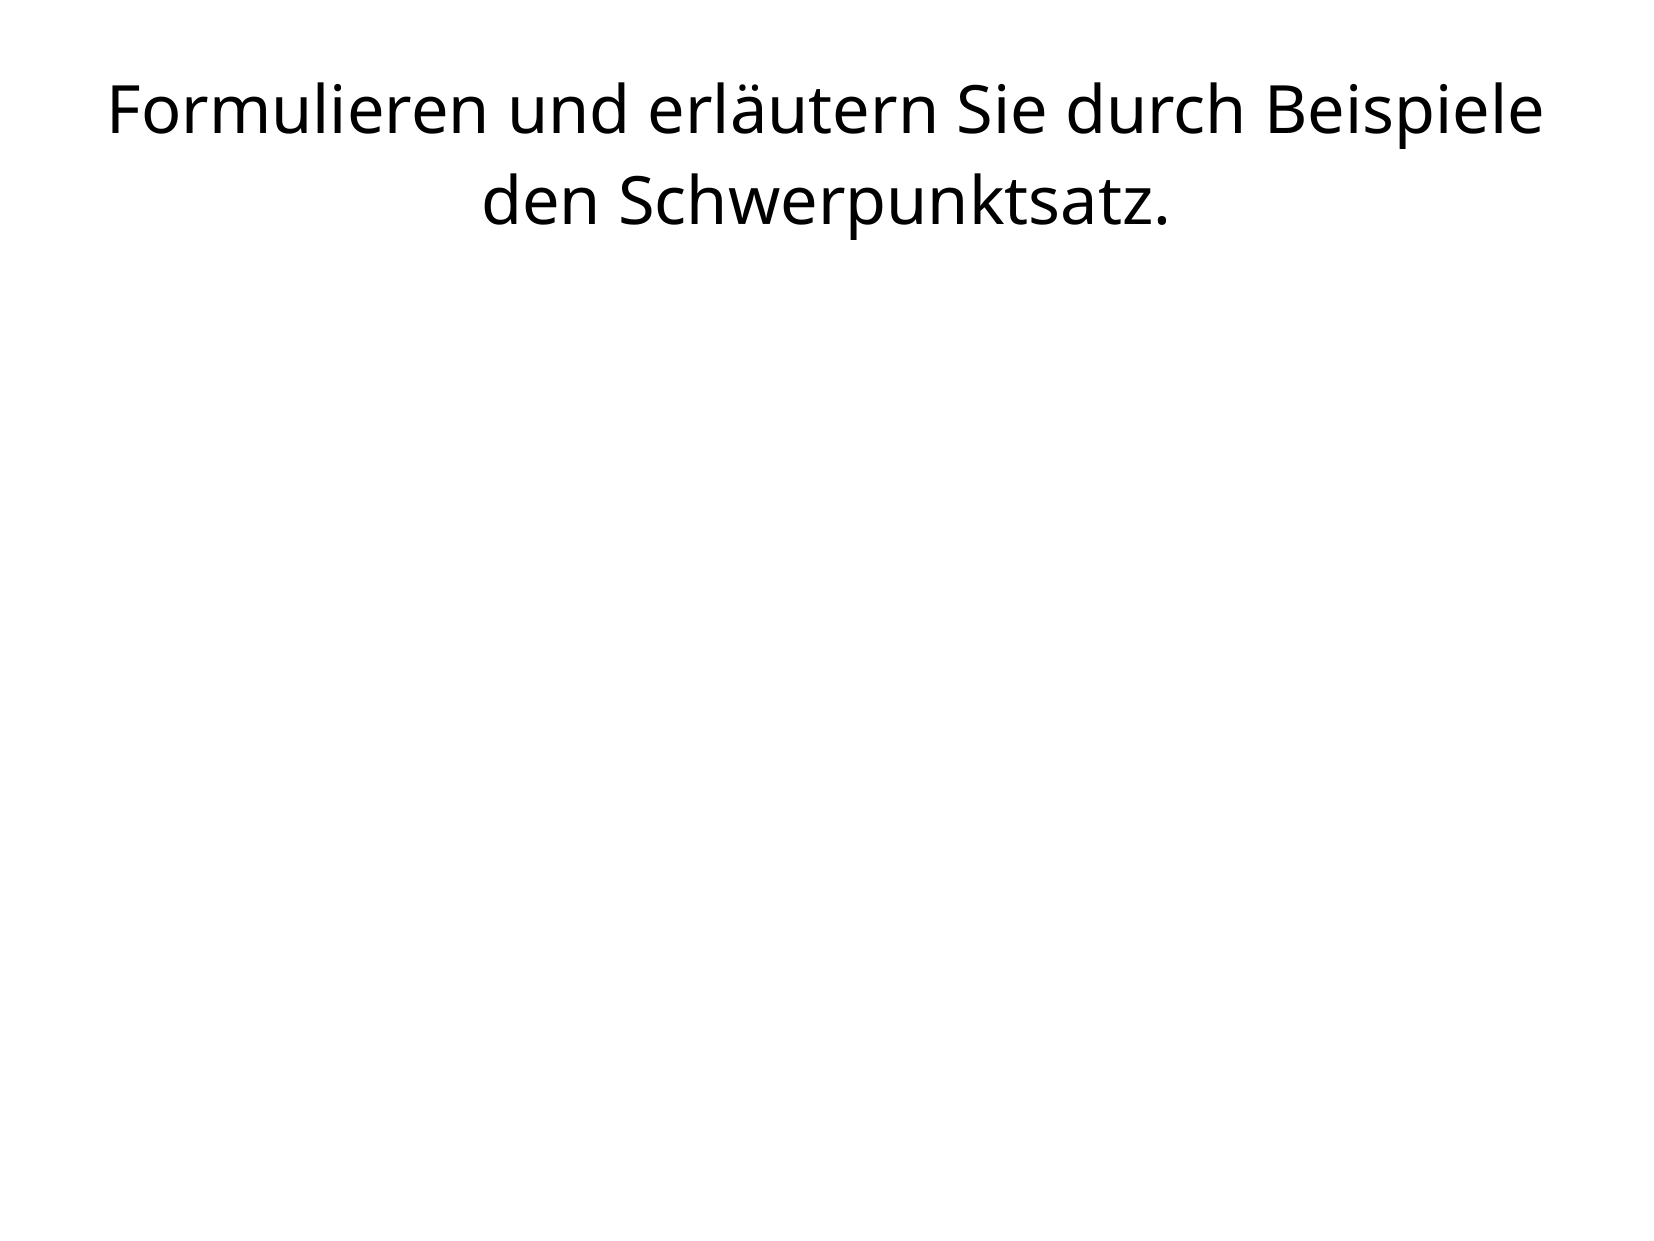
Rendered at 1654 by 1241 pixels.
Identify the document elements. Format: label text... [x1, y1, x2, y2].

title Formulieren und erläutern Sie durch Beispiele den Schwerpunktsatz. [82, 49, 1571, 257]
